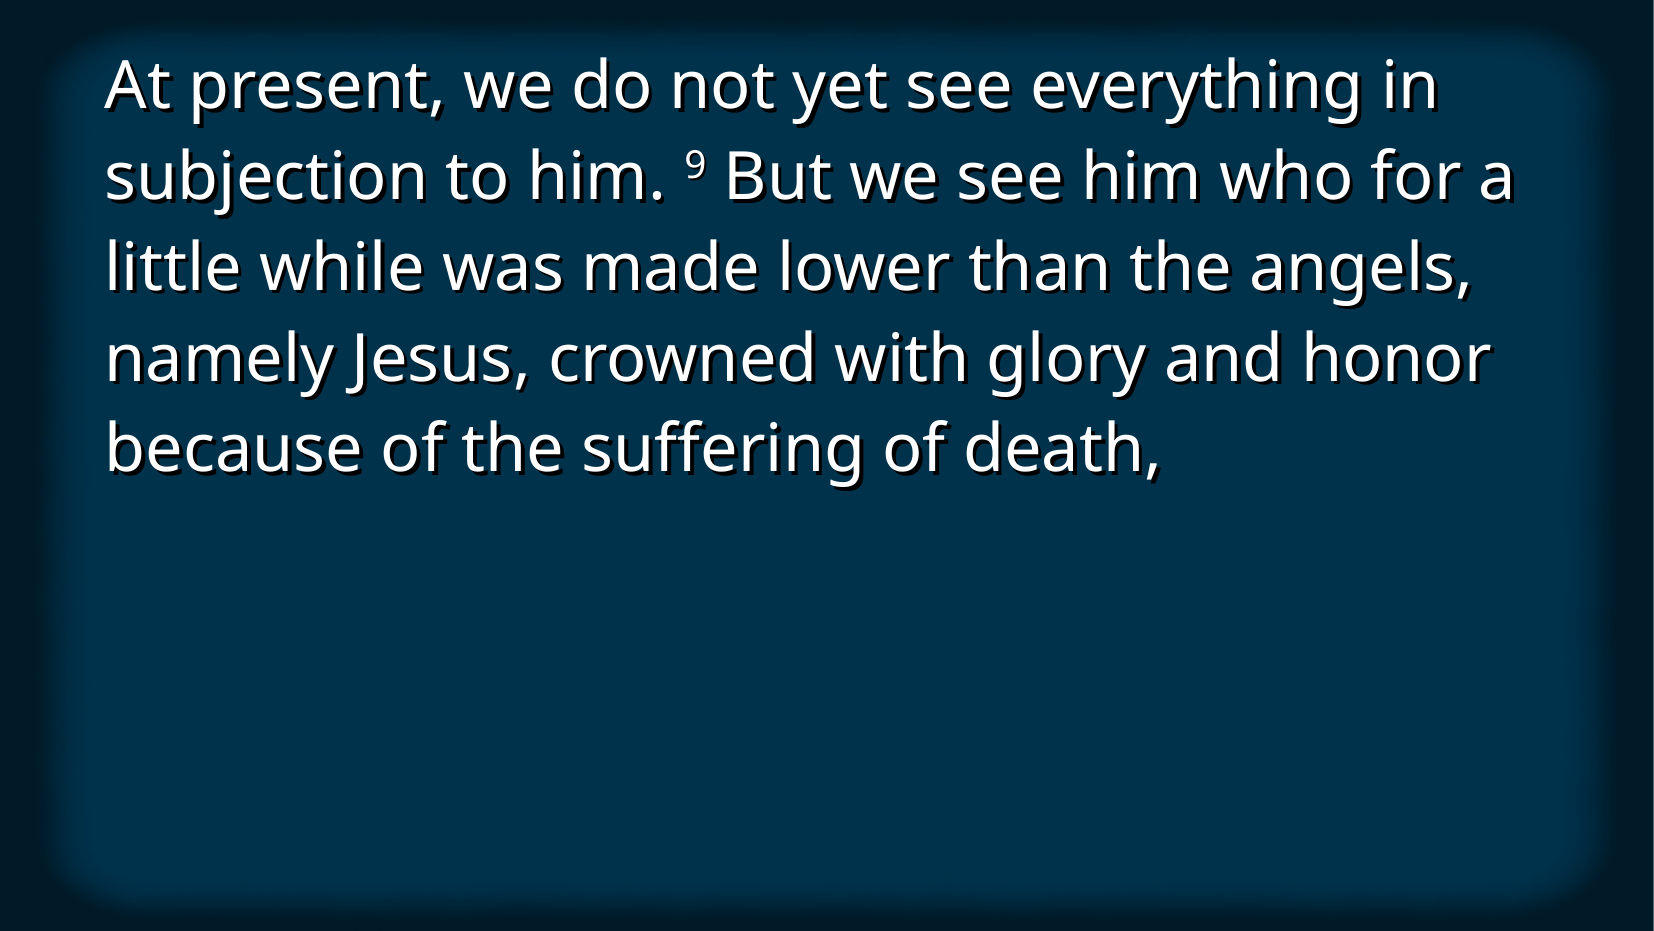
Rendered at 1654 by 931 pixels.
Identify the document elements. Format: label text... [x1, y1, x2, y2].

picture [0, 0, 1654, 931]
text_box At present, we do not yet see everything in subjection to him. 9 But we see him who for a little while was made lower than the angels, namely Jesus, crowned with glory and honor because of the suffering of death, [90, 30, 1591, 489]
